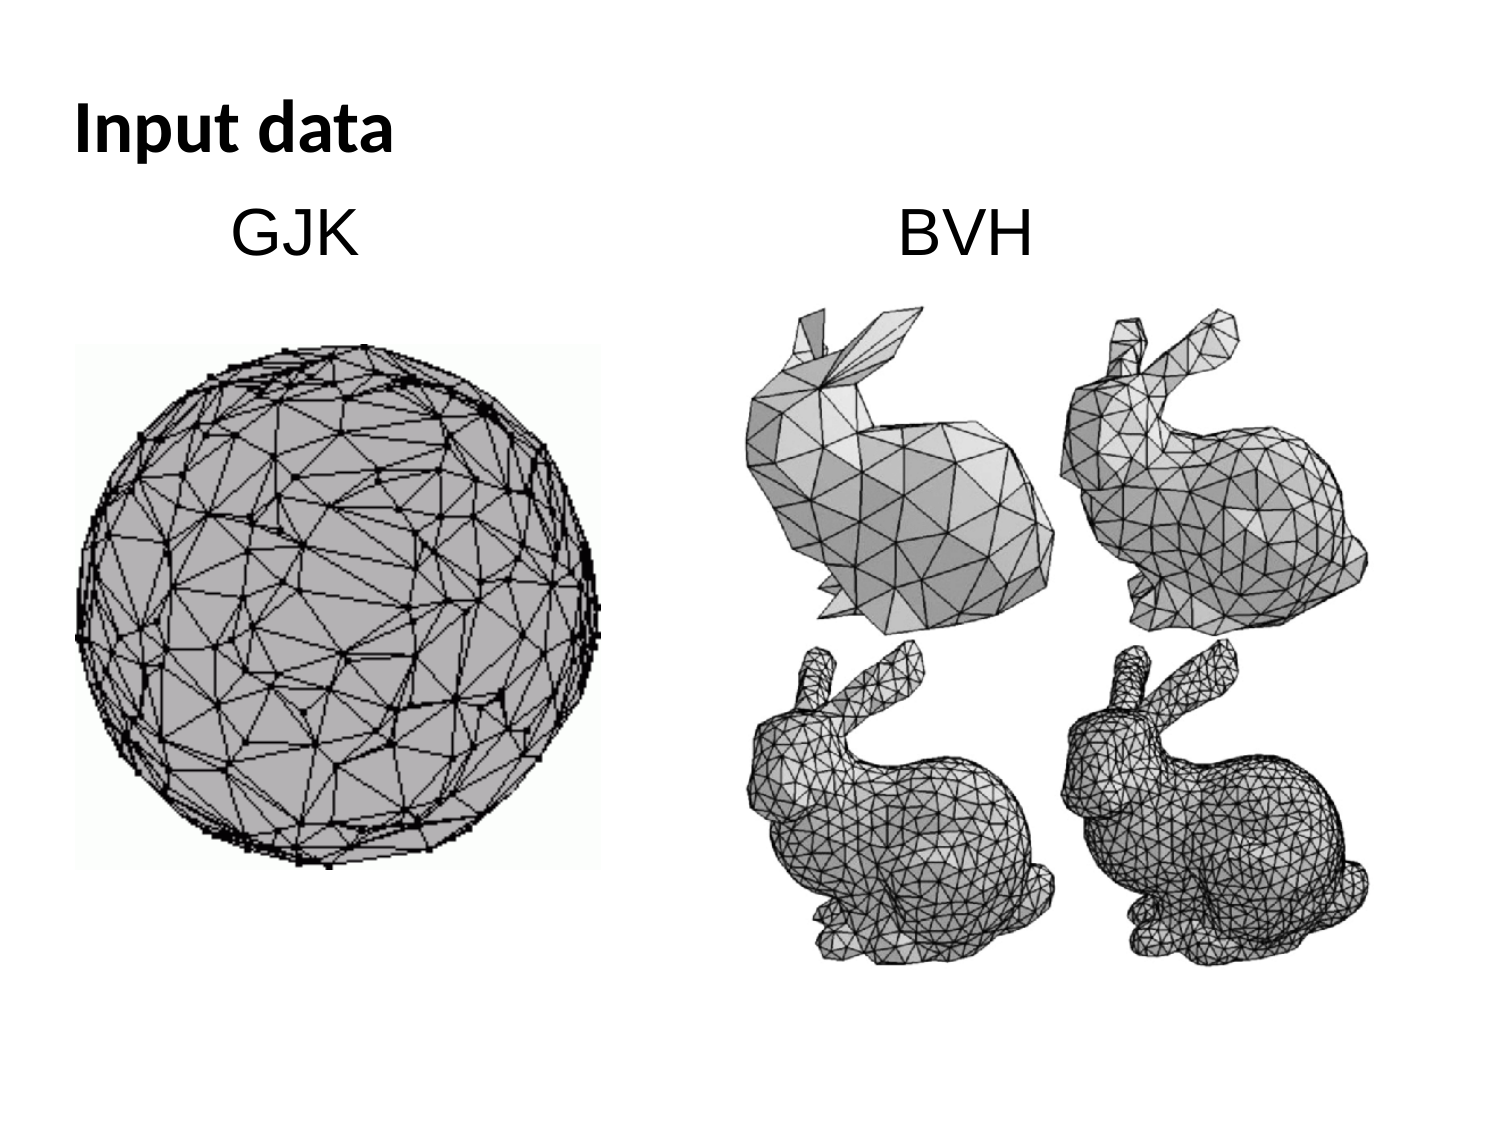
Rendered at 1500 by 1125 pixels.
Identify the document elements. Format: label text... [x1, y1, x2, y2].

title Input data [58, 62, 1425, 188]
picture [705, 281, 1408, 1006]
text_box BVH [862, 195, 1178, 293]
text_box GJK [195, 195, 511, 293]
picture [75, 344, 601, 871]
